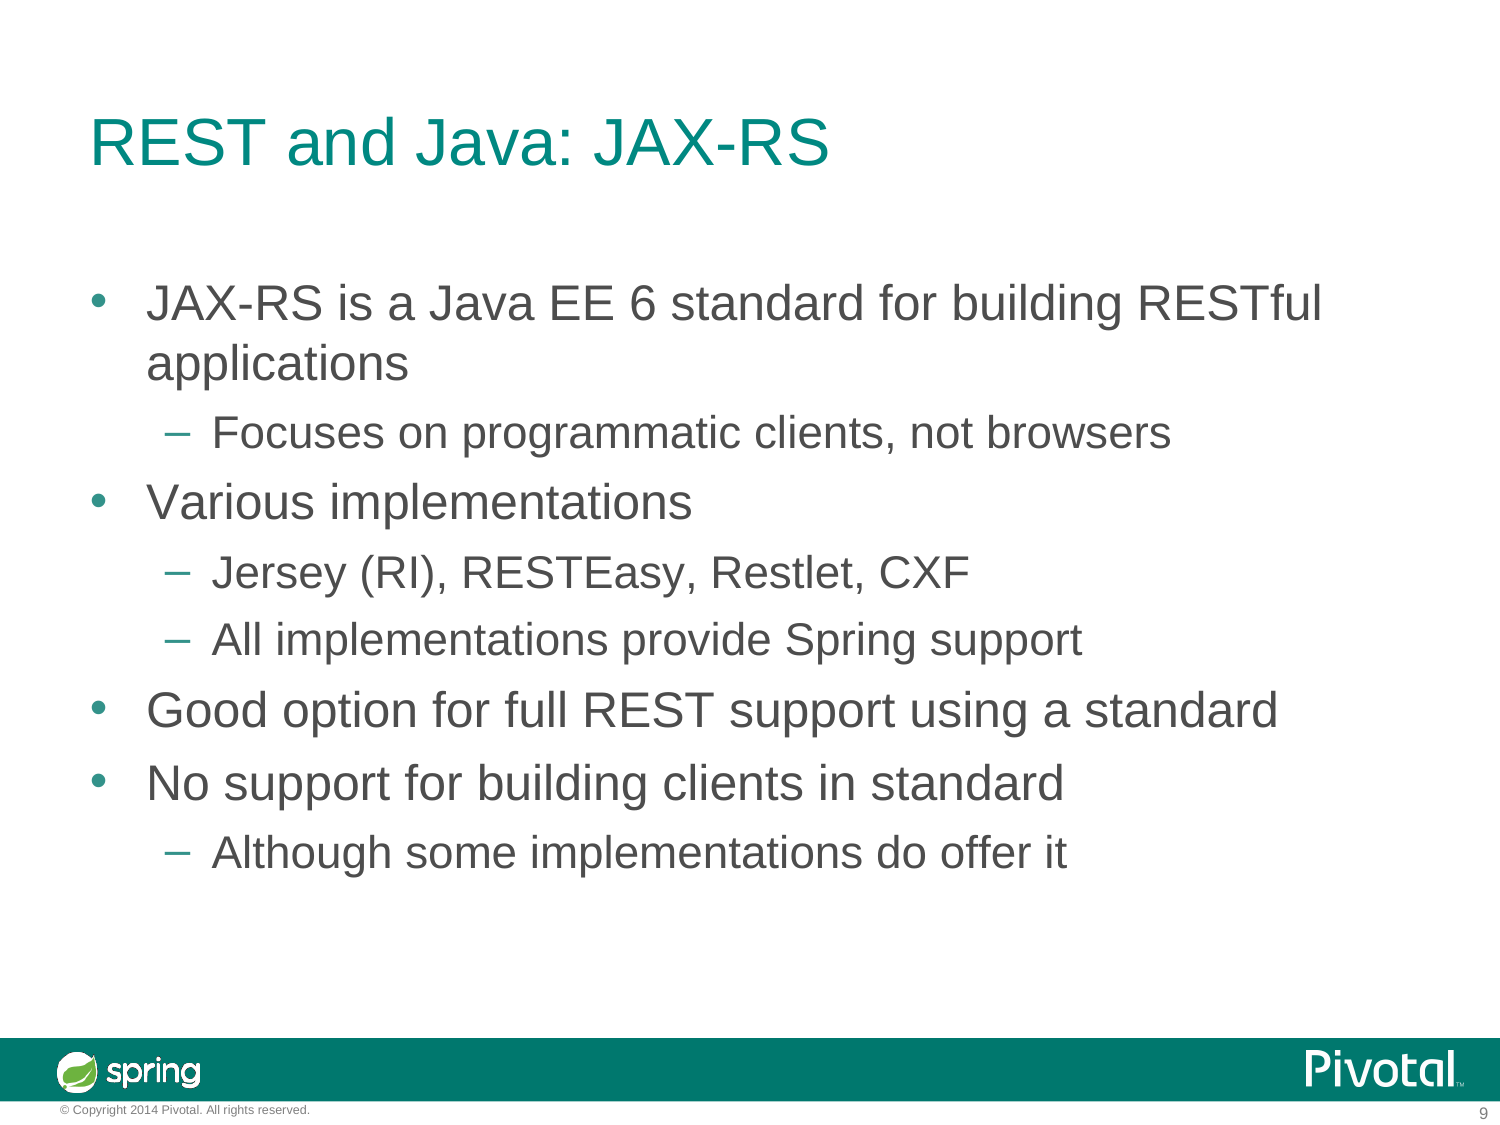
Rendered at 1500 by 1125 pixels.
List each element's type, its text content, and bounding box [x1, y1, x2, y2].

list JAX-RS is a Java EE 6 standard for building RESTful applications Focuses on programmatic clients, not browsers Various implementations Jersey (RI), RESTEasy, Restlet, CXF All implementations provide Spring support Good option for full REST support using a standard No support for building clients in standard Although some implementations do offer it [75, 262, 1426, 1005]
picture [1306, 1050, 1464, 1087]
title REST and Java: JAX-RS [75, 45, 1426, 233]
picture [32, 1041, 210, 1103]
